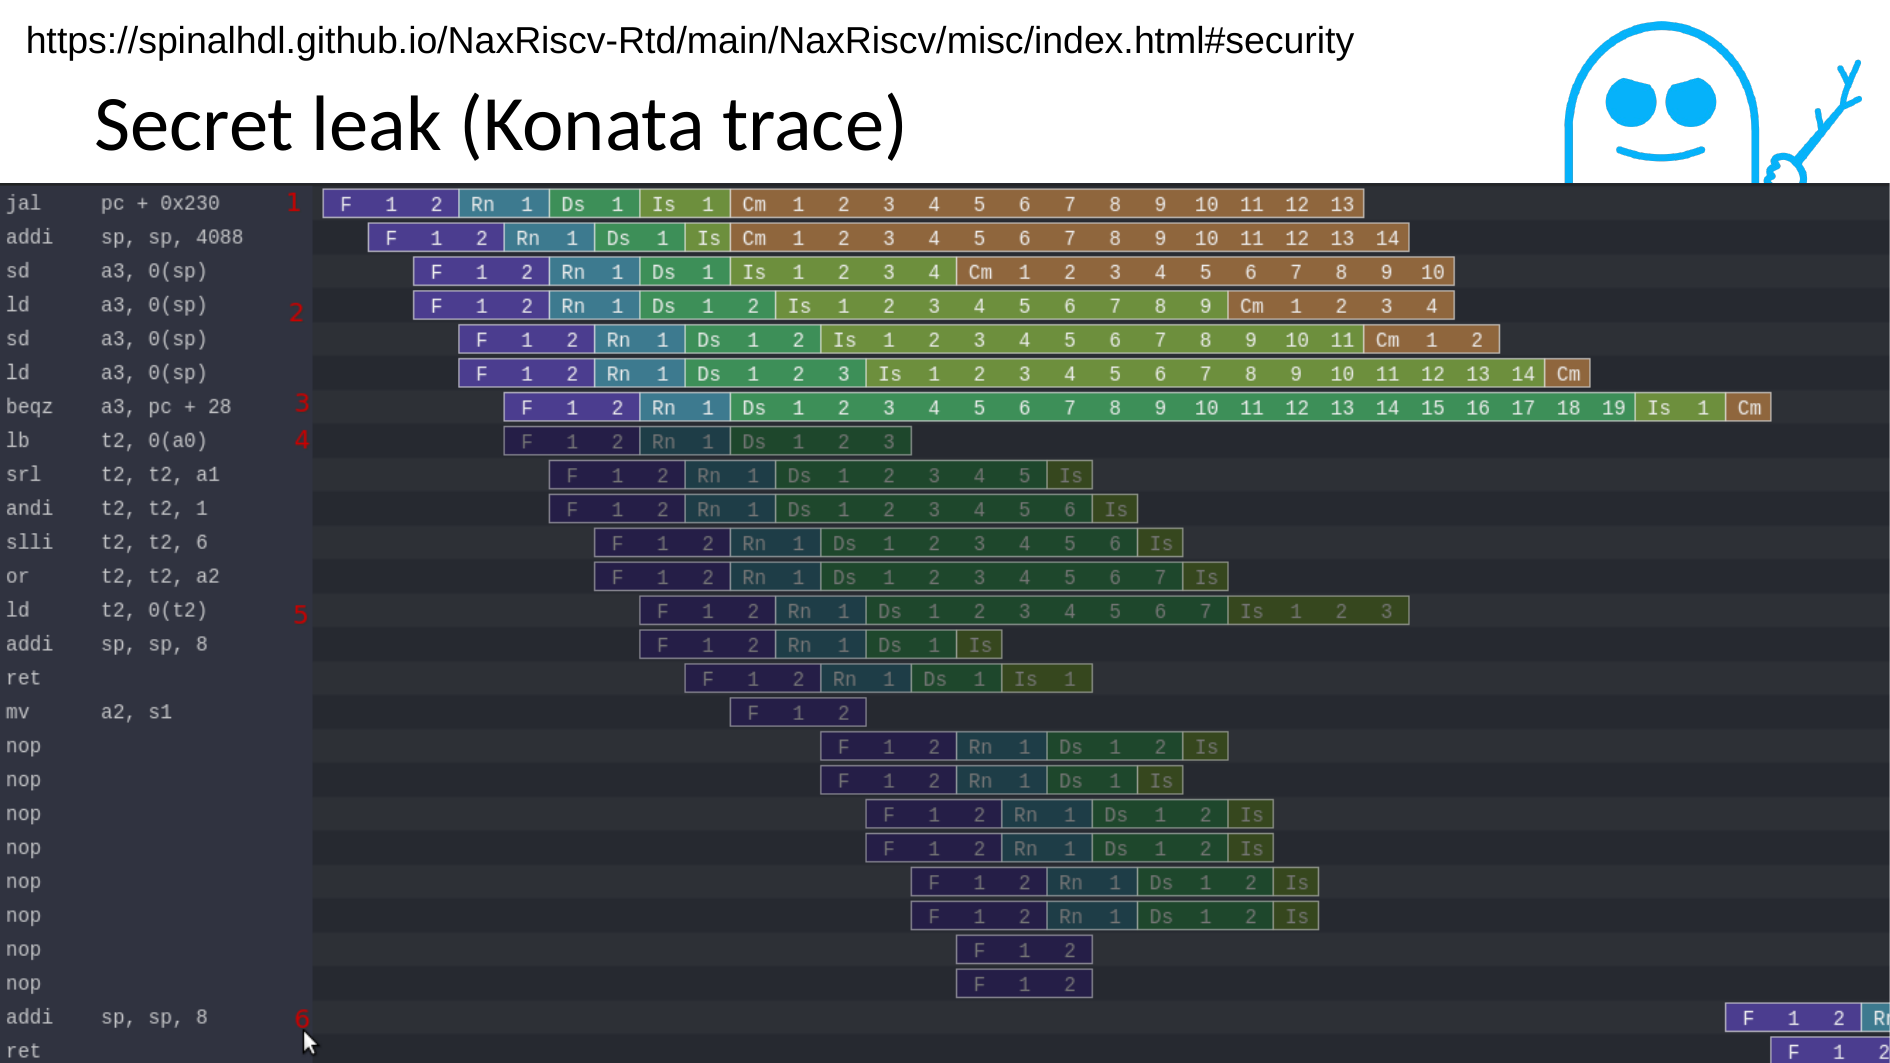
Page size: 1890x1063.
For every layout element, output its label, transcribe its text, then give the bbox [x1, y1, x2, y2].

text_box https://spinalhdl.github.io/NaxRiscv-Rtd/main/NaxRiscv/misc/index.html#security [11, 11, 1371, 69]
title Secret leak (Konata trace) [94, 42, 1511, 183]
picture [0, 21, 1890, 1063]
picture [1847, 64, 1862, 101]
